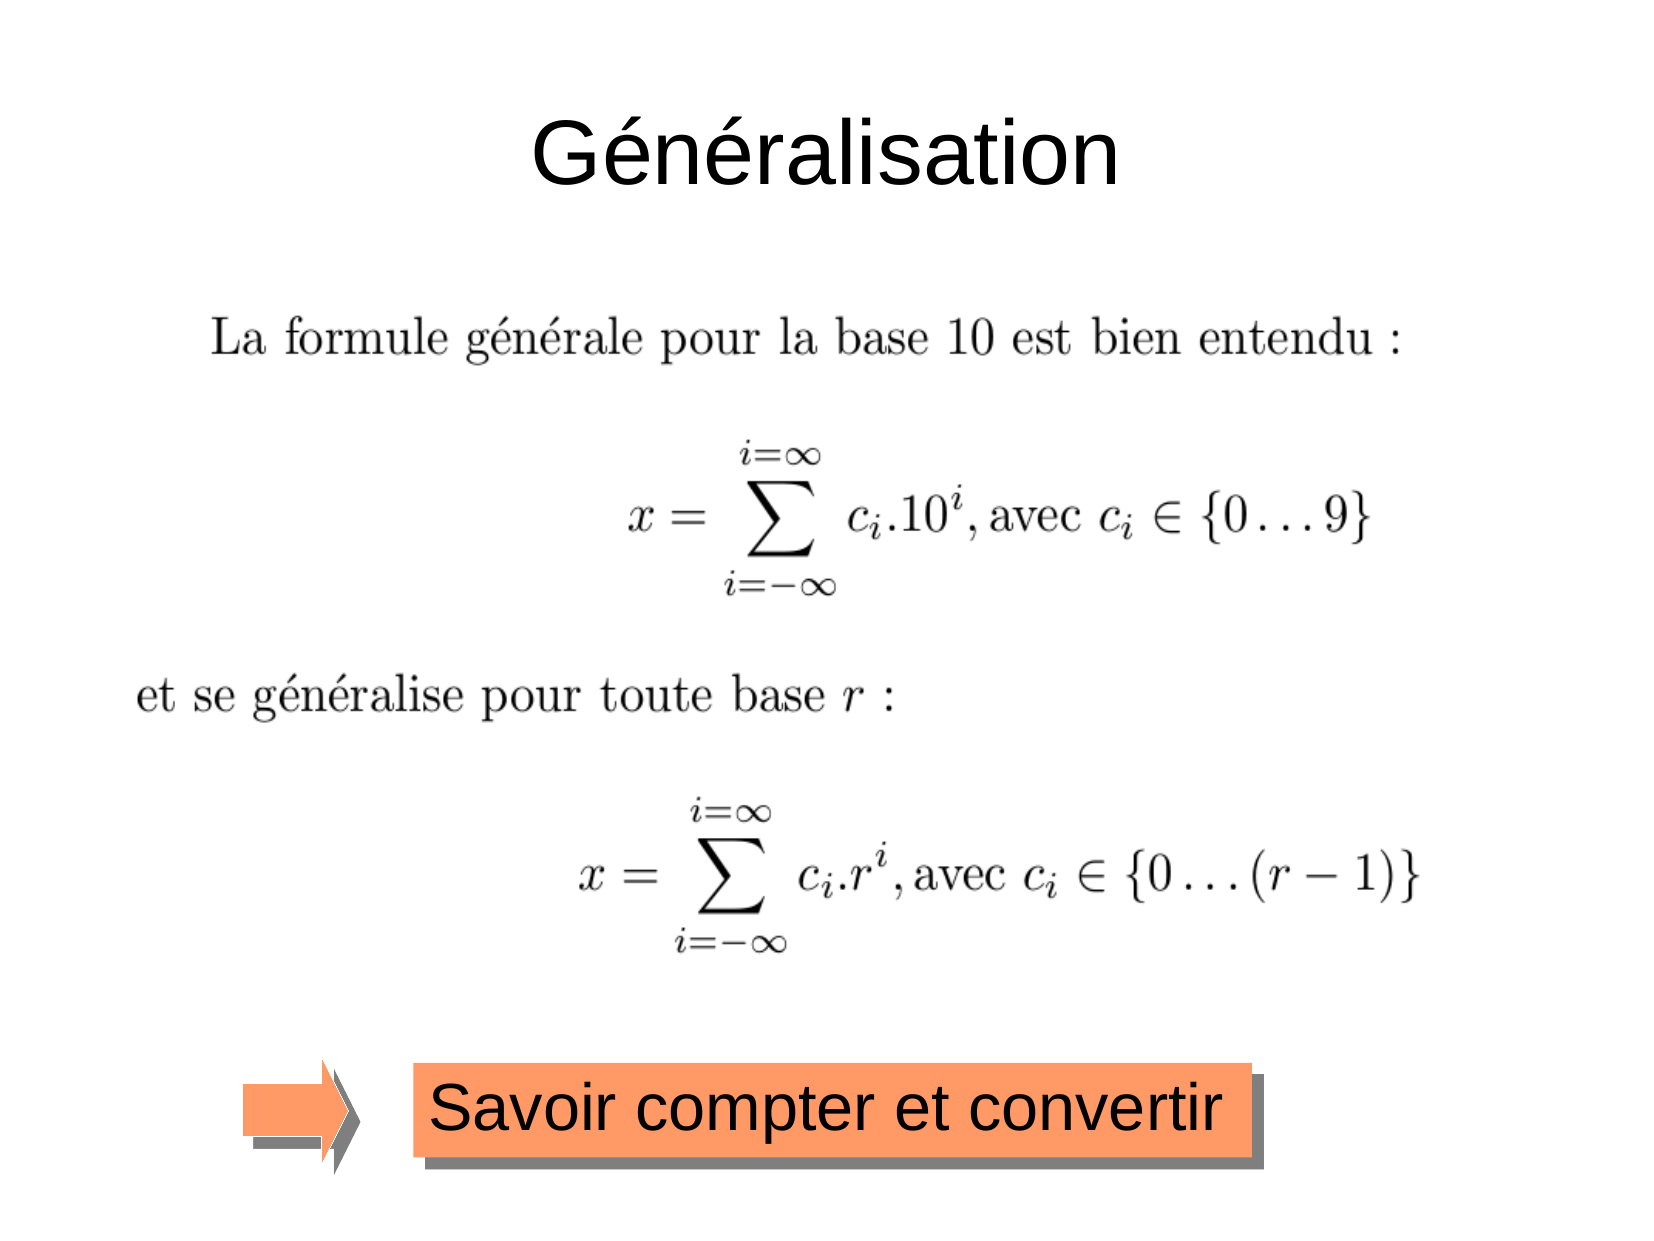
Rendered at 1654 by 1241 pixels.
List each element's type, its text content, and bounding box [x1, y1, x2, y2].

title Généralisation [82, 49, 1571, 257]
picture [70, 283, 1571, 1004]
text_box [242, 1057, 349, 1164]
text_box Savoir compter et convertir [413, 1062, 1252, 1158]
